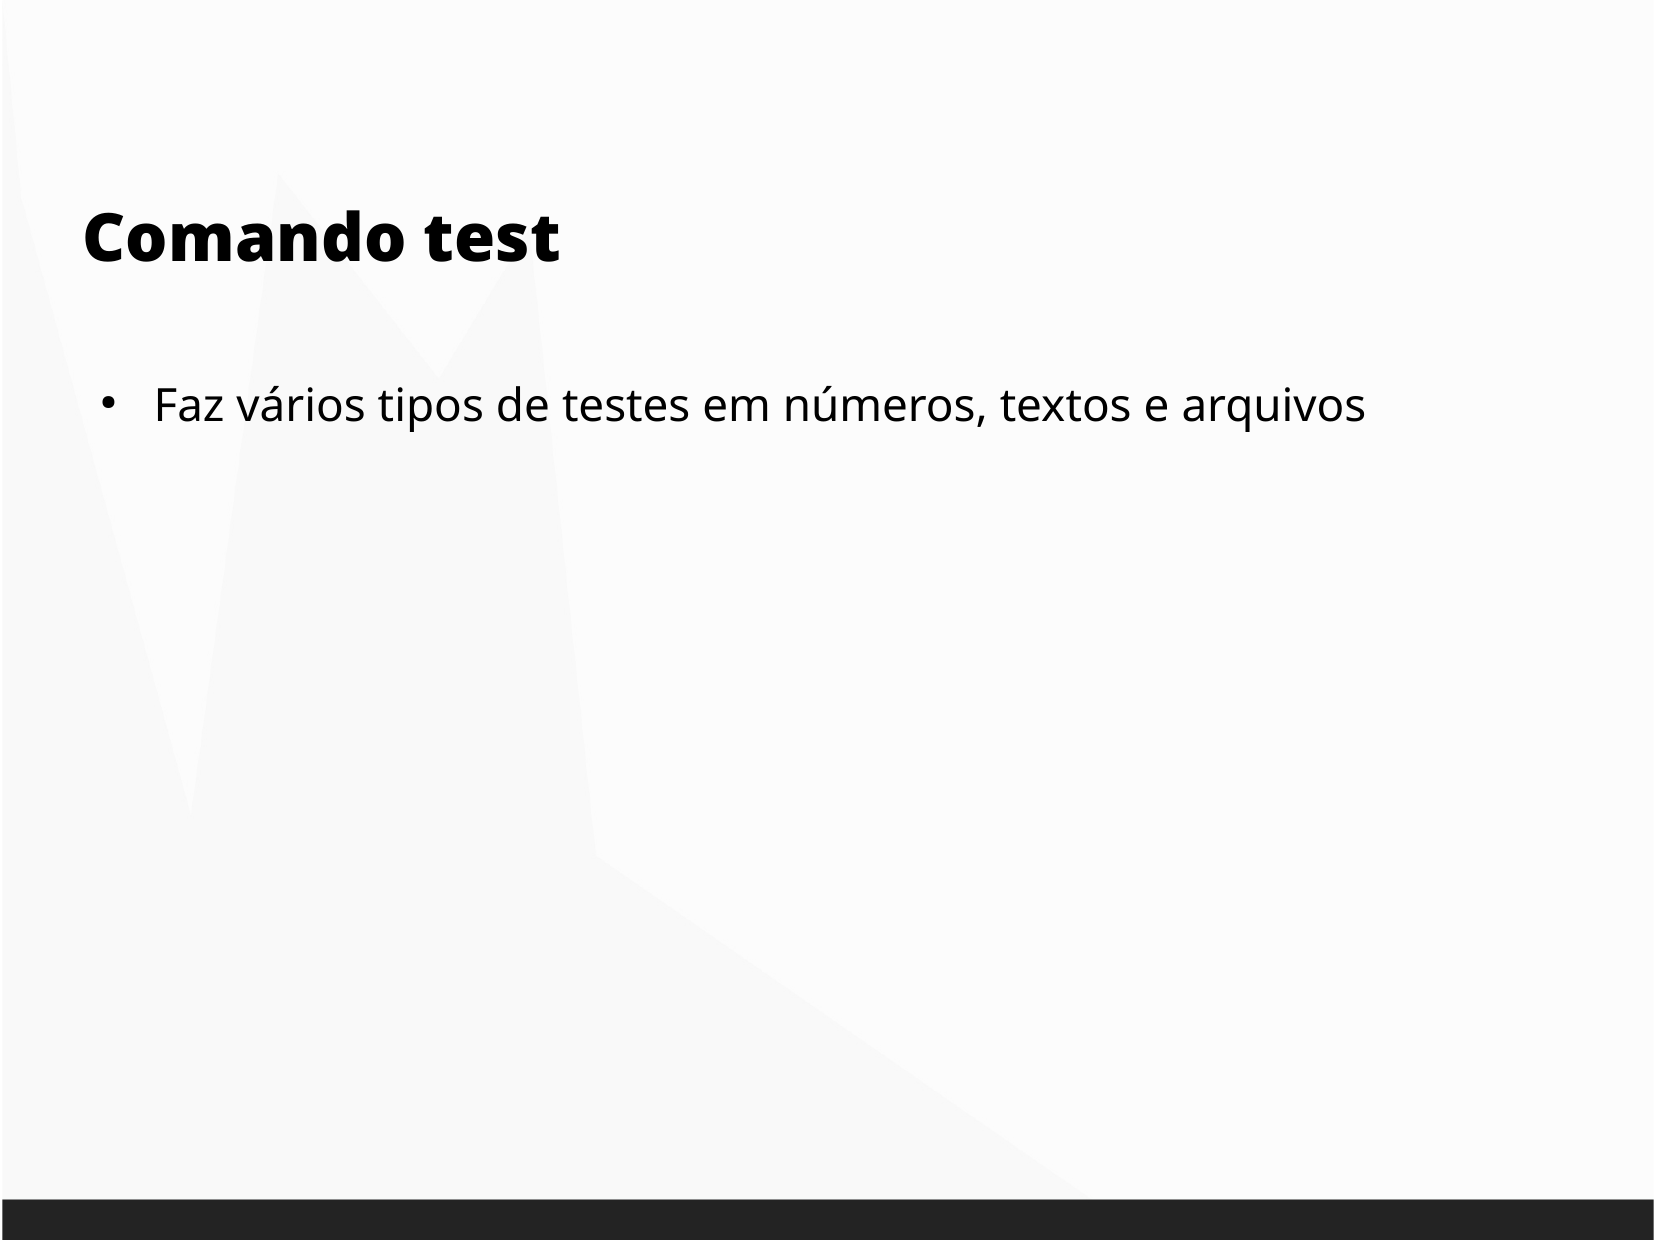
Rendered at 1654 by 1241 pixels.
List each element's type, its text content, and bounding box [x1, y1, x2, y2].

list Faz vários tipos de testes em números, textos e arquivos [82, 372, 1571, 1093]
title Comando test [82, 132, 1571, 340]
picture [2, 0, 1654, 1241]
